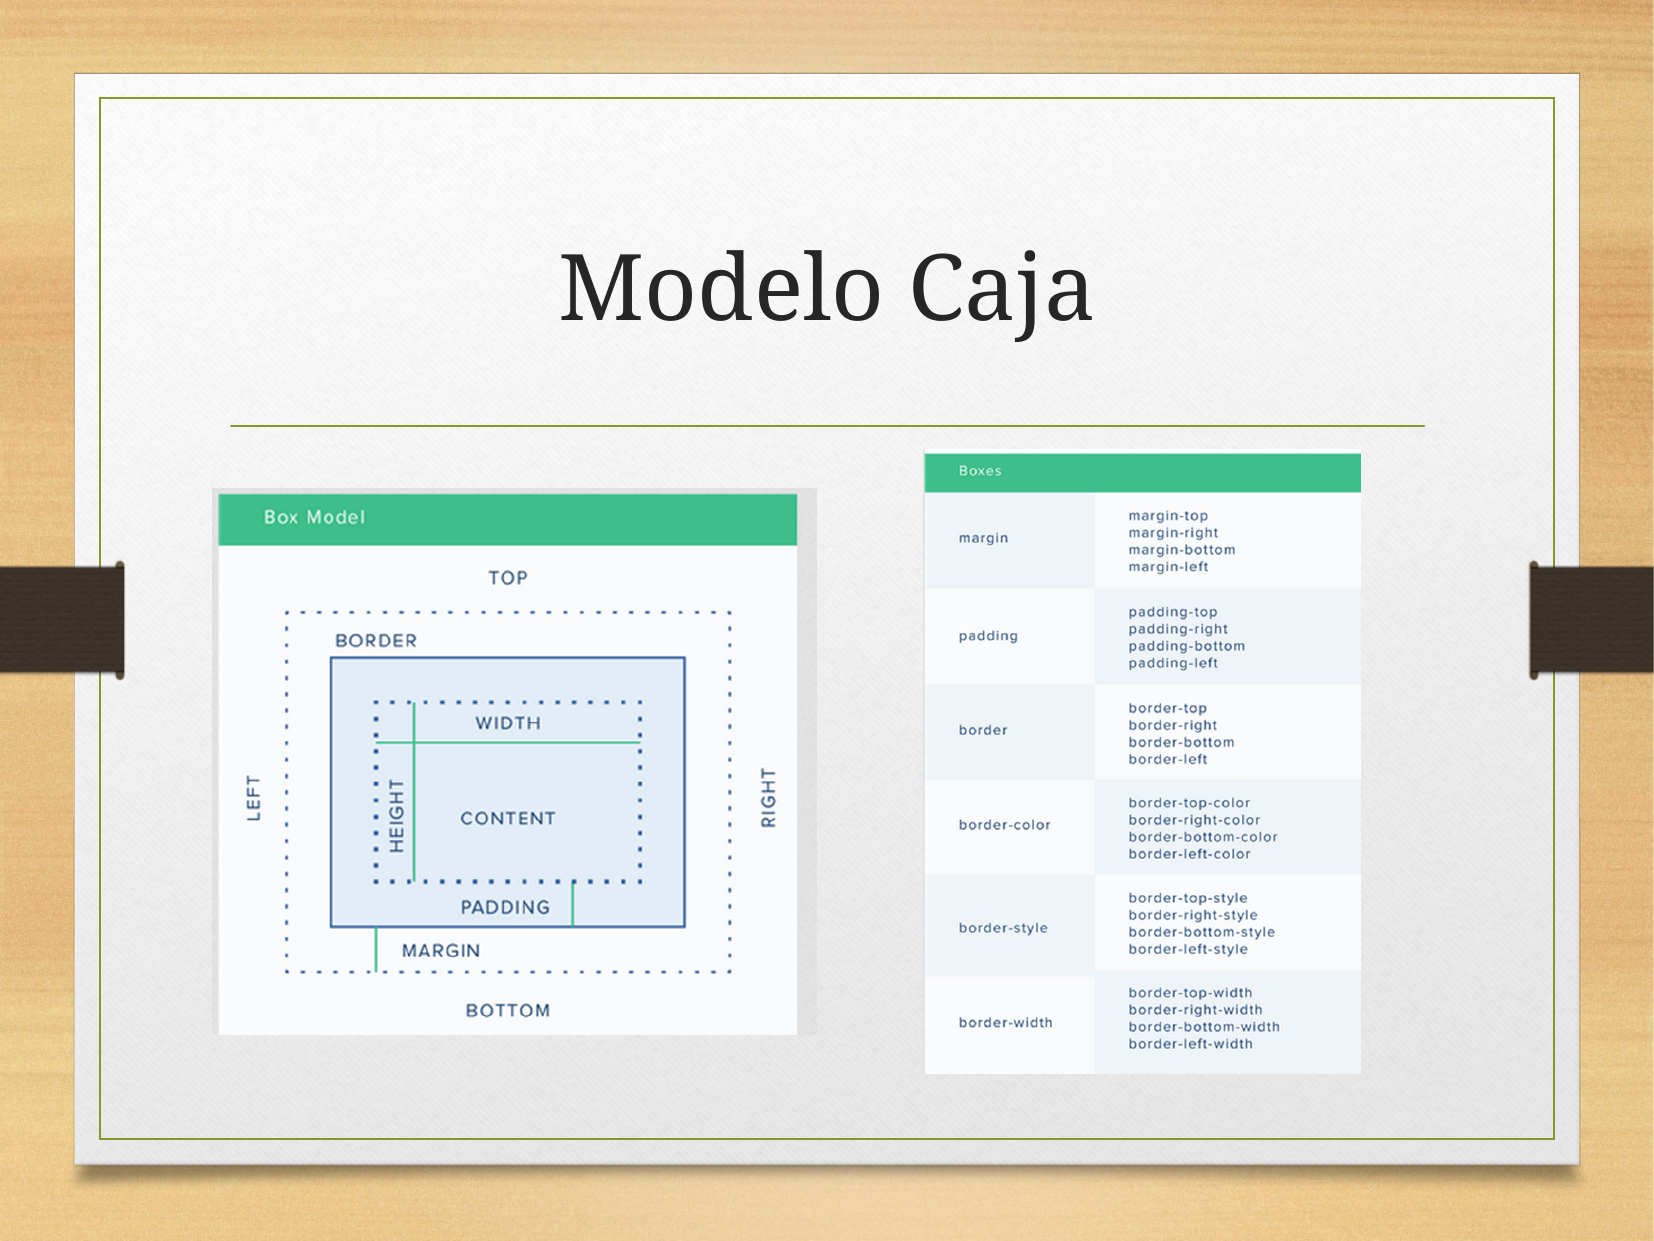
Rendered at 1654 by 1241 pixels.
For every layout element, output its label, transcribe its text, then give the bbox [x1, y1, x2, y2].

title Modelo Caja [212, 165, 1443, 402]
picture [212, 488, 817, 1035]
picture [923, 449, 1361, 1074]
